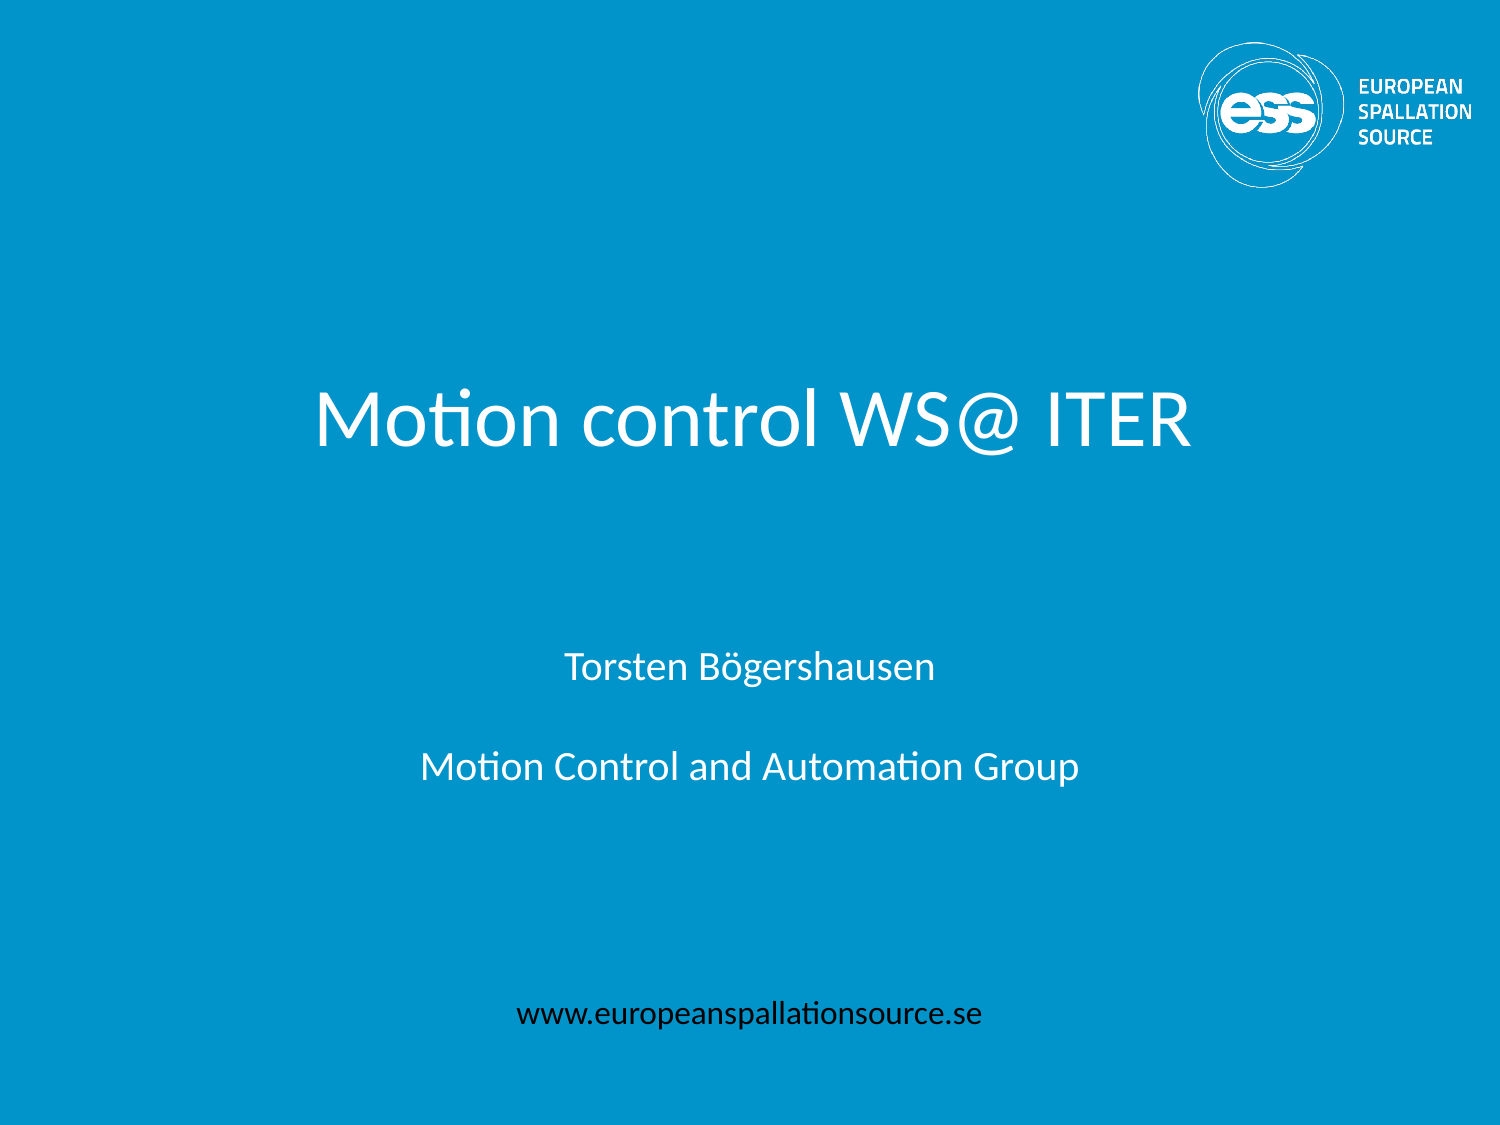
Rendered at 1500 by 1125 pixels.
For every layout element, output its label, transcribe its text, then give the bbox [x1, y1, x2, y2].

picture [1450, 79, 1455, 93]
picture [1446, 105, 1457, 119]
picture [1429, 105, 1438, 118]
title Motion control WS@ ITER [106, 355, 1382, 597]
picture [1402, 79, 1409, 91]
picture [1426, 79, 1434, 93]
picture [1385, 130, 1395, 144]
picture [1461, 105, 1465, 118]
picture [1383, 105, 1393, 118]
picture [1411, 130, 1420, 144]
picture [1360, 130, 1367, 144]
picture [1466, 105, 1470, 118]
picture [1360, 79, 1368, 93]
picture [1398, 80, 1406, 93]
picture [1360, 112, 1367, 119]
picture [1371, 105, 1380, 118]
picture [1417, 105, 1427, 118]
picture [1413, 79, 1422, 93]
text_box www.europeanspallationsource.se [374, 975, 1125, 1039]
picture [1396, 105, 1403, 118]
picture [1386, 79, 1395, 93]
picture [1455, 79, 1461, 93]
picture [1407, 105, 1414, 118]
picture [1399, 130, 1408, 144]
picture [1360, 105, 1367, 111]
picture [1437, 79, 1447, 93]
picture [1424, 130, 1432, 144]
subtitle Torsten Bögershausen Motion Control and Automation Group [225, 631, 1275, 920]
picture [1371, 130, 1381, 144]
picture [1372, 79, 1381, 93]
picture [1221, 93, 1315, 133]
